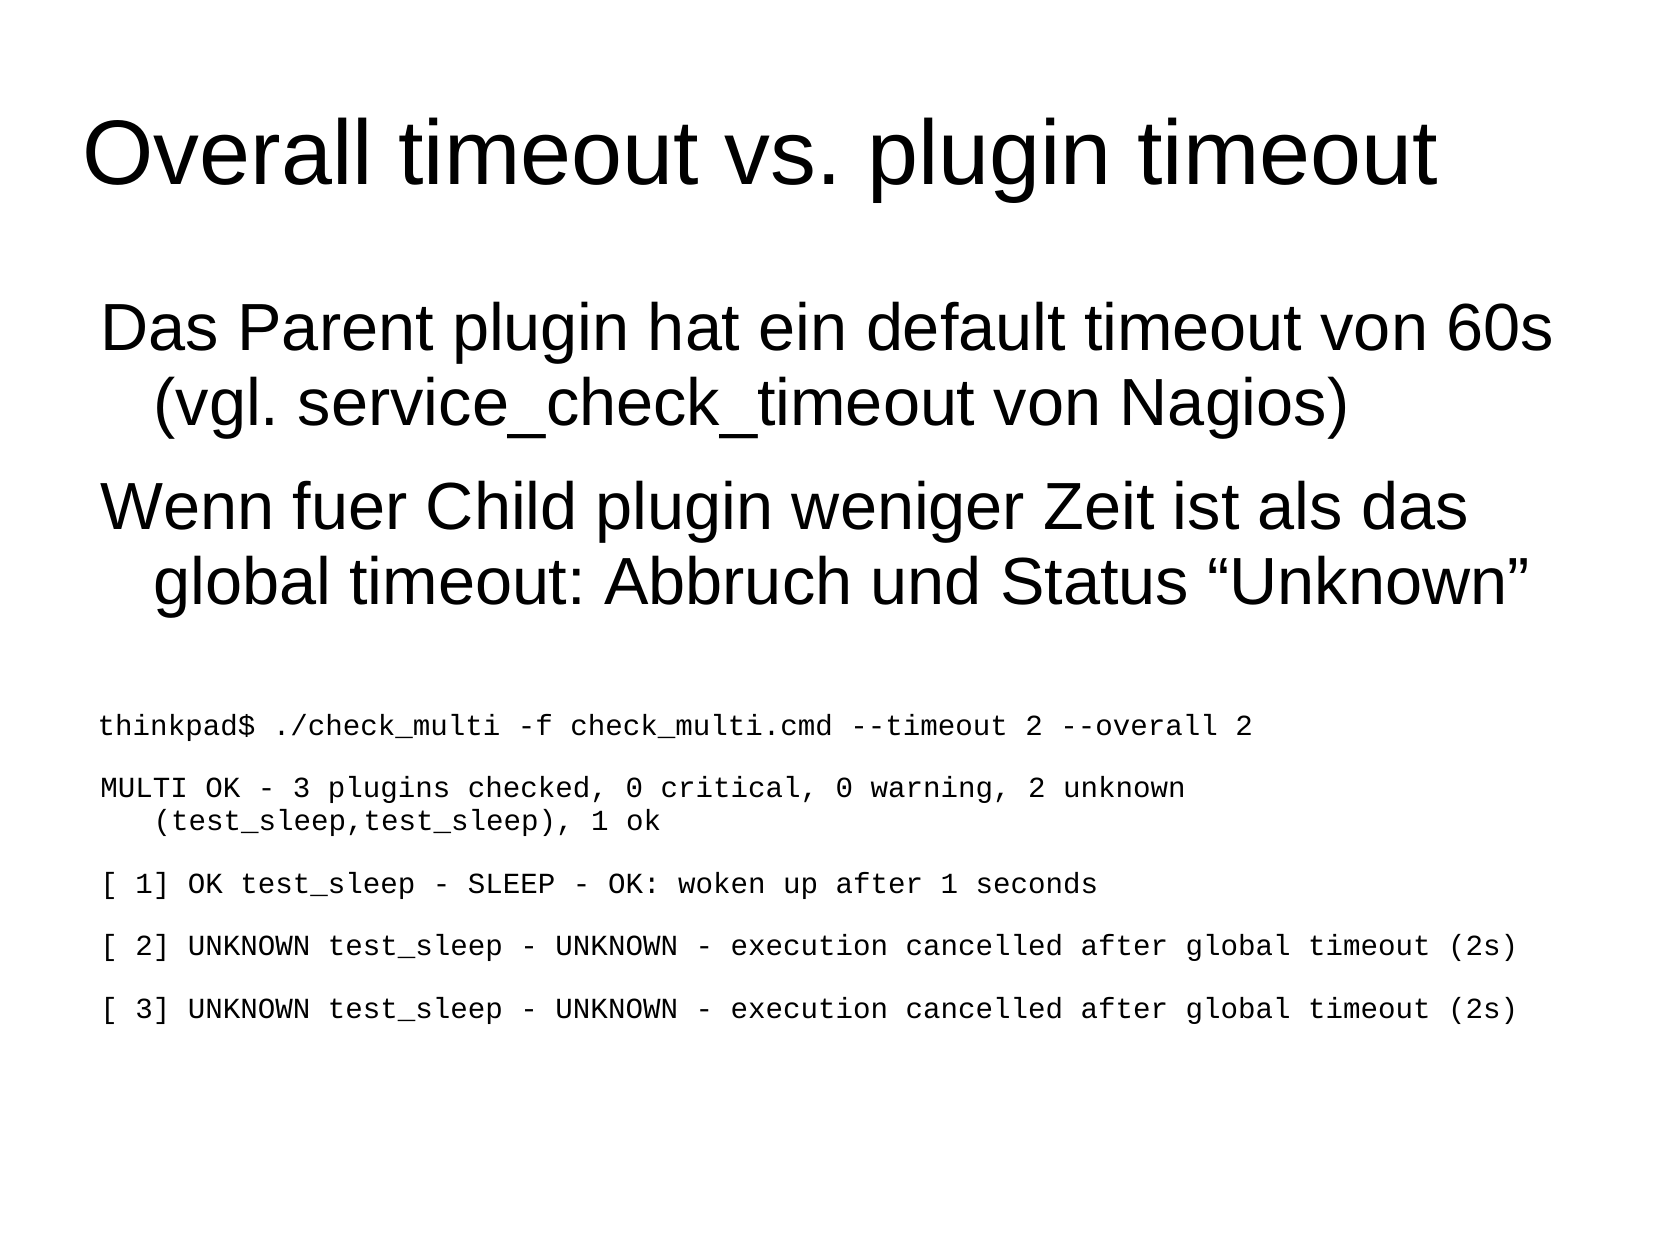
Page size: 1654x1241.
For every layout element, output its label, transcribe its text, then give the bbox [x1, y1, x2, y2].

title Overall timeout vs. plugin timeout [82, 56, 1571, 250]
list Das Parent plugin hat ein default timeout von 60s (vgl. service_check_timeout von Nagios) Wenn fuer Child plugin weniger Zeit ist als das global timeout: Abbruch und Status “Unknown” thinkpad$ ./check_multi -f check_multi.cmd --timeout 2 --overall 2 MULTI OK - 3 plugins checked, 0 critical, 0 warning, 2 unknown (test_sleep,test_sleep), 1 ok [ 1] OK test_sleep - SLEEP - OK: woken up after 1 seconds [ 2] UNKNOWN test_sleep - UNKNOWN - execution cancelled after global timeout (2s) [ 3] UNKNOWN test_sleep - UNKNOWN - execution cancelled after global timeout (2s) [82, 290, 1571, 1094]
